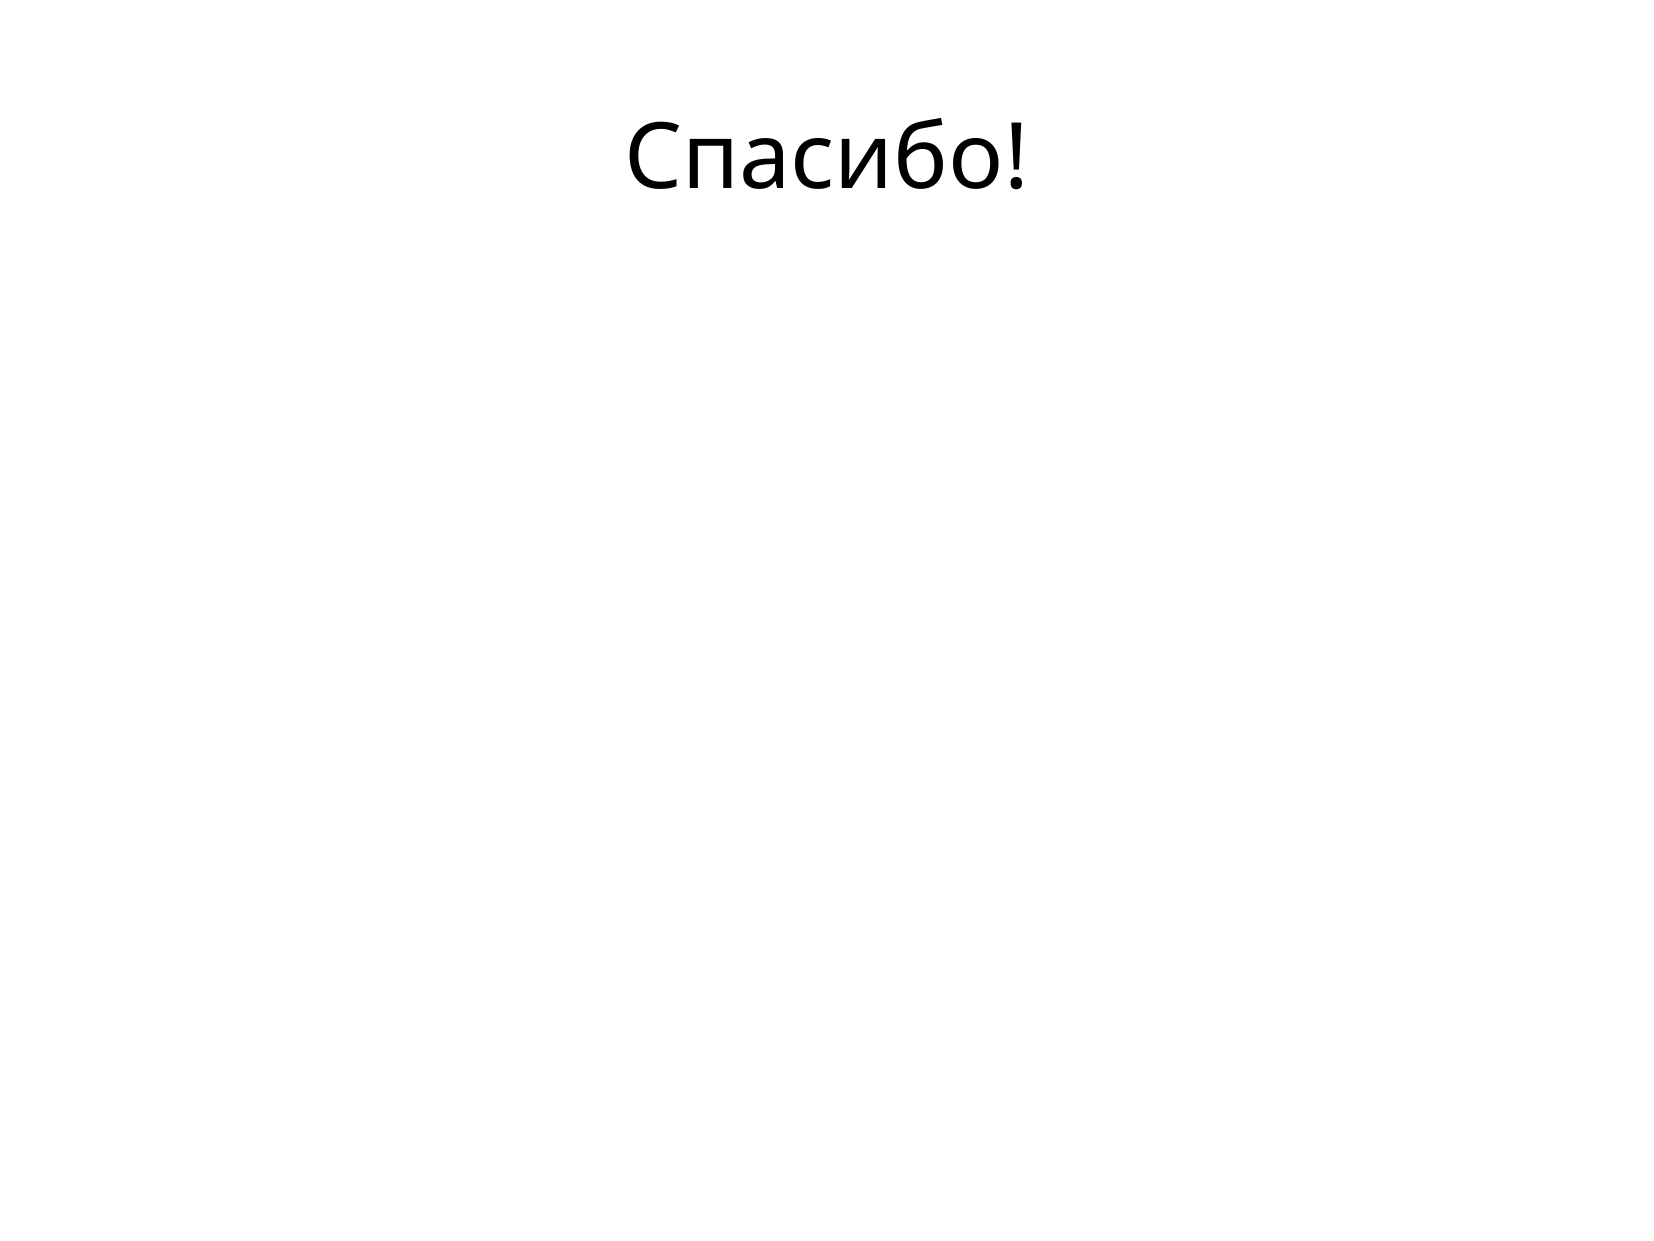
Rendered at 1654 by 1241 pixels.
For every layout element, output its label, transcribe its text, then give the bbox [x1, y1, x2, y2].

title Спасибо! [82, 49, 1571, 257]
